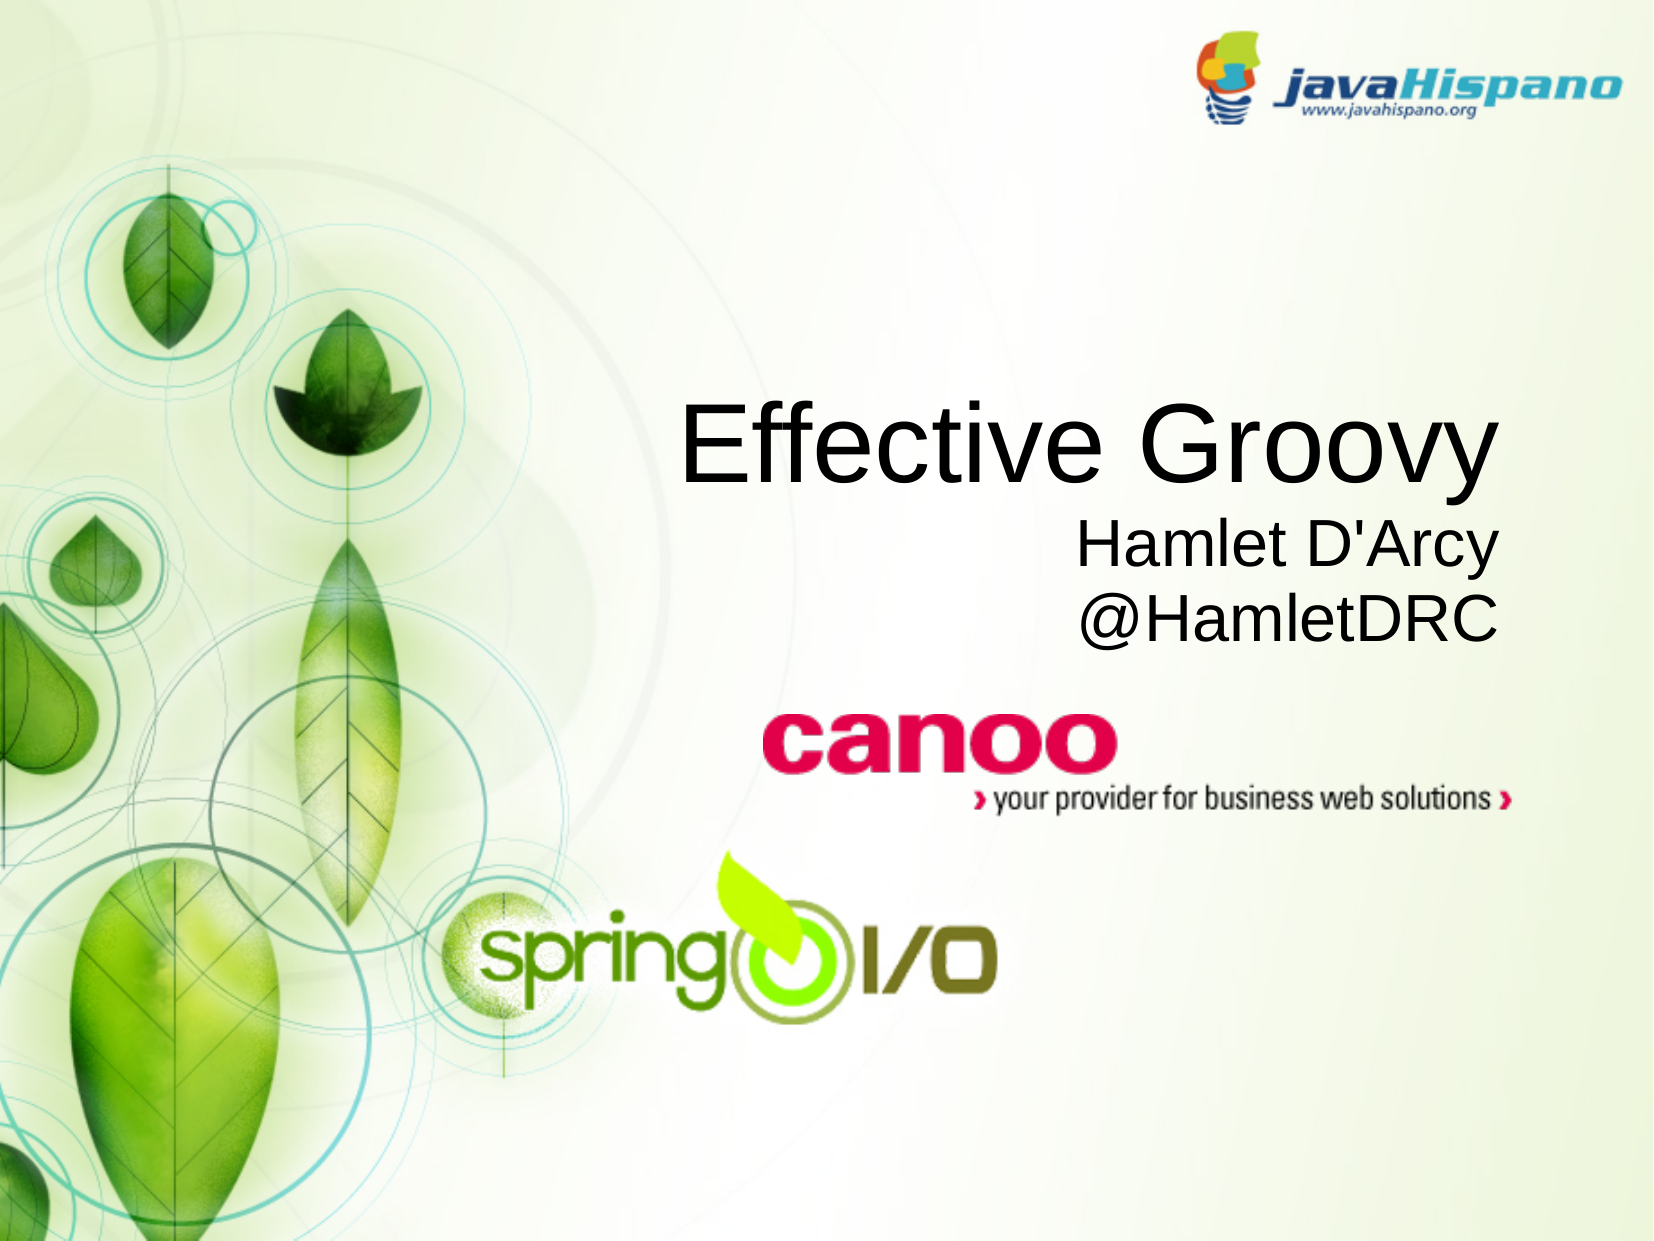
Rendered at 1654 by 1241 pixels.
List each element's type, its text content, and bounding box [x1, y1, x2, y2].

subtitle Effective Groovy Hamlet D'Arcy @HamletDRC [487, 248, 1501, 863]
picture [0, 0, 1654, 1241]
